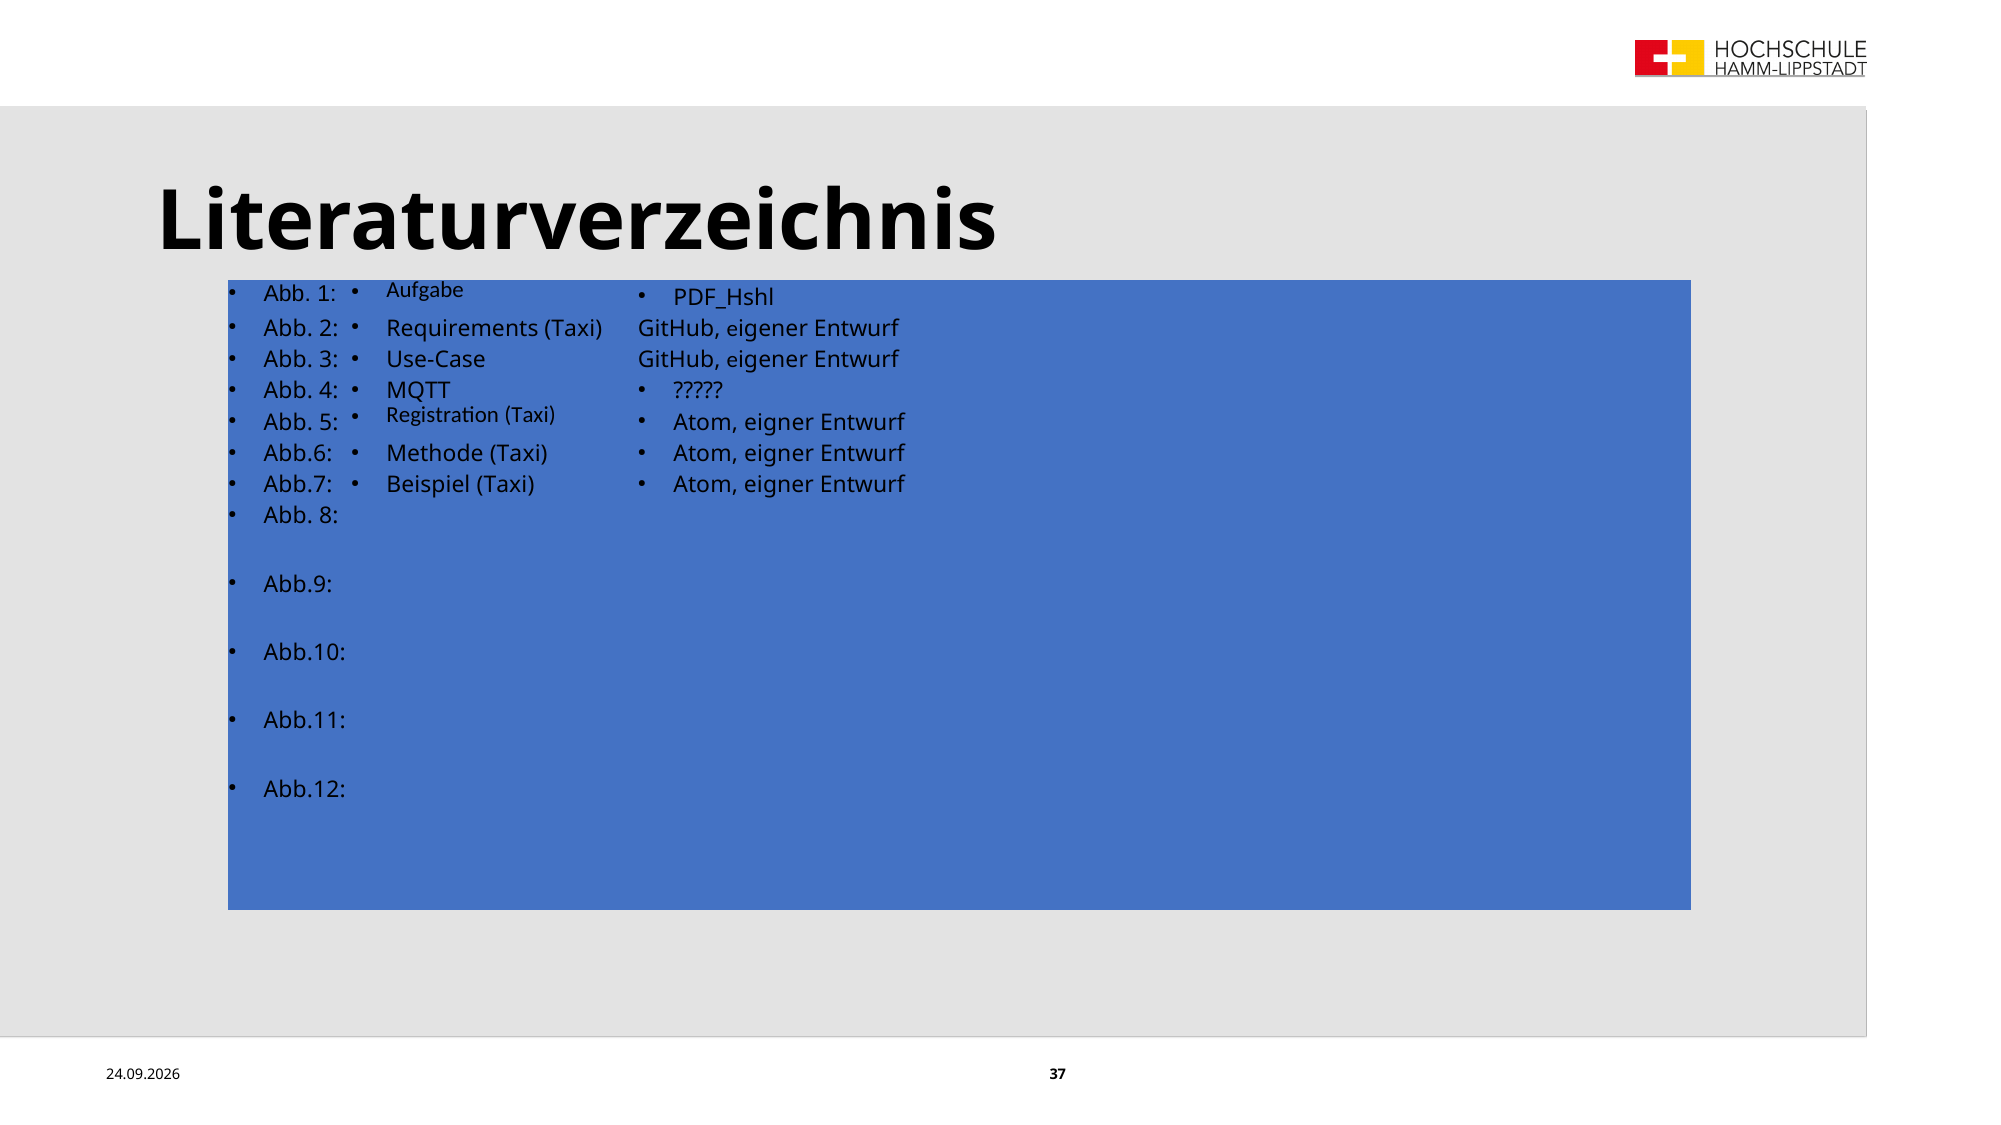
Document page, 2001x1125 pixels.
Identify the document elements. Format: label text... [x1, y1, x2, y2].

table_header Aufgabe [351, 280, 638, 312]
table_cell Atom, eigner Entwurf [638, 468, 1691, 500]
table_cell [638, 500, 1691, 568]
table_cell Atom, eigner Entwurf [638, 437, 1691, 468]
table_cell Abb. 8: [228, 500, 351, 568]
table_cell Requirements (Taxi) [351, 312, 638, 343]
table_cell Abb. 4: [228, 374, 351, 406]
table_header PDF_Hshl [638, 280, 1691, 312]
table_cell Use-Case [351, 343, 638, 374]
table_cell [638, 773, 1691, 841]
table_cell Methode (Taxi) [351, 437, 638, 468]
table_cell [351, 636, 638, 705]
table_cell ????? [638, 374, 1691, 406]
table_cell [351, 705, 638, 773]
table_cell Abb.12: [228, 773, 351, 841]
table_cell Abb.11: [228, 705, 351, 773]
table_cell Atom, eigner Entwurf [638, 406, 1691, 437]
table_cell Abb. 2: [228, 312, 351, 343]
title Literaturverzeichnis [141, 122, 1821, 310]
table_cell Abb.9: [228, 568, 351, 636]
text_box [1049, 1065, 1400, 1084]
table_cell [638, 841, 1691, 910]
table_cell [351, 841, 638, 910]
table_cell GitHub, eigener Entwurf [638, 312, 1691, 343]
table_cell Abb.7: [228, 468, 351, 500]
table_cell [638, 705, 1691, 773]
table_header Abb. 1: [228, 280, 351, 312]
table_cell Registration (Taxi) [351, 406, 638, 437]
table_cell [351, 500, 638, 568]
table_cell Abb. 3: [228, 343, 351, 374]
table_cell [228, 841, 351, 910]
table_cell [638, 636, 1691, 705]
table_cell MQTT [351, 374, 638, 406]
text_box 11.07.2021 [106, 1065, 457, 1084]
table_cell Abb. 5: [228, 406, 351, 437]
table_cell Abb.6: [228, 437, 351, 468]
table_cell Beispiel (Taxi) [351, 468, 638, 500]
table_cell [638, 568, 1691, 636]
table_cell GitHub, eigener Entwurf [638, 343, 1691, 374]
table_cell [351, 773, 638, 841]
table_cell [351, 568, 638, 636]
table_cell Abb.10: [228, 636, 351, 705]
